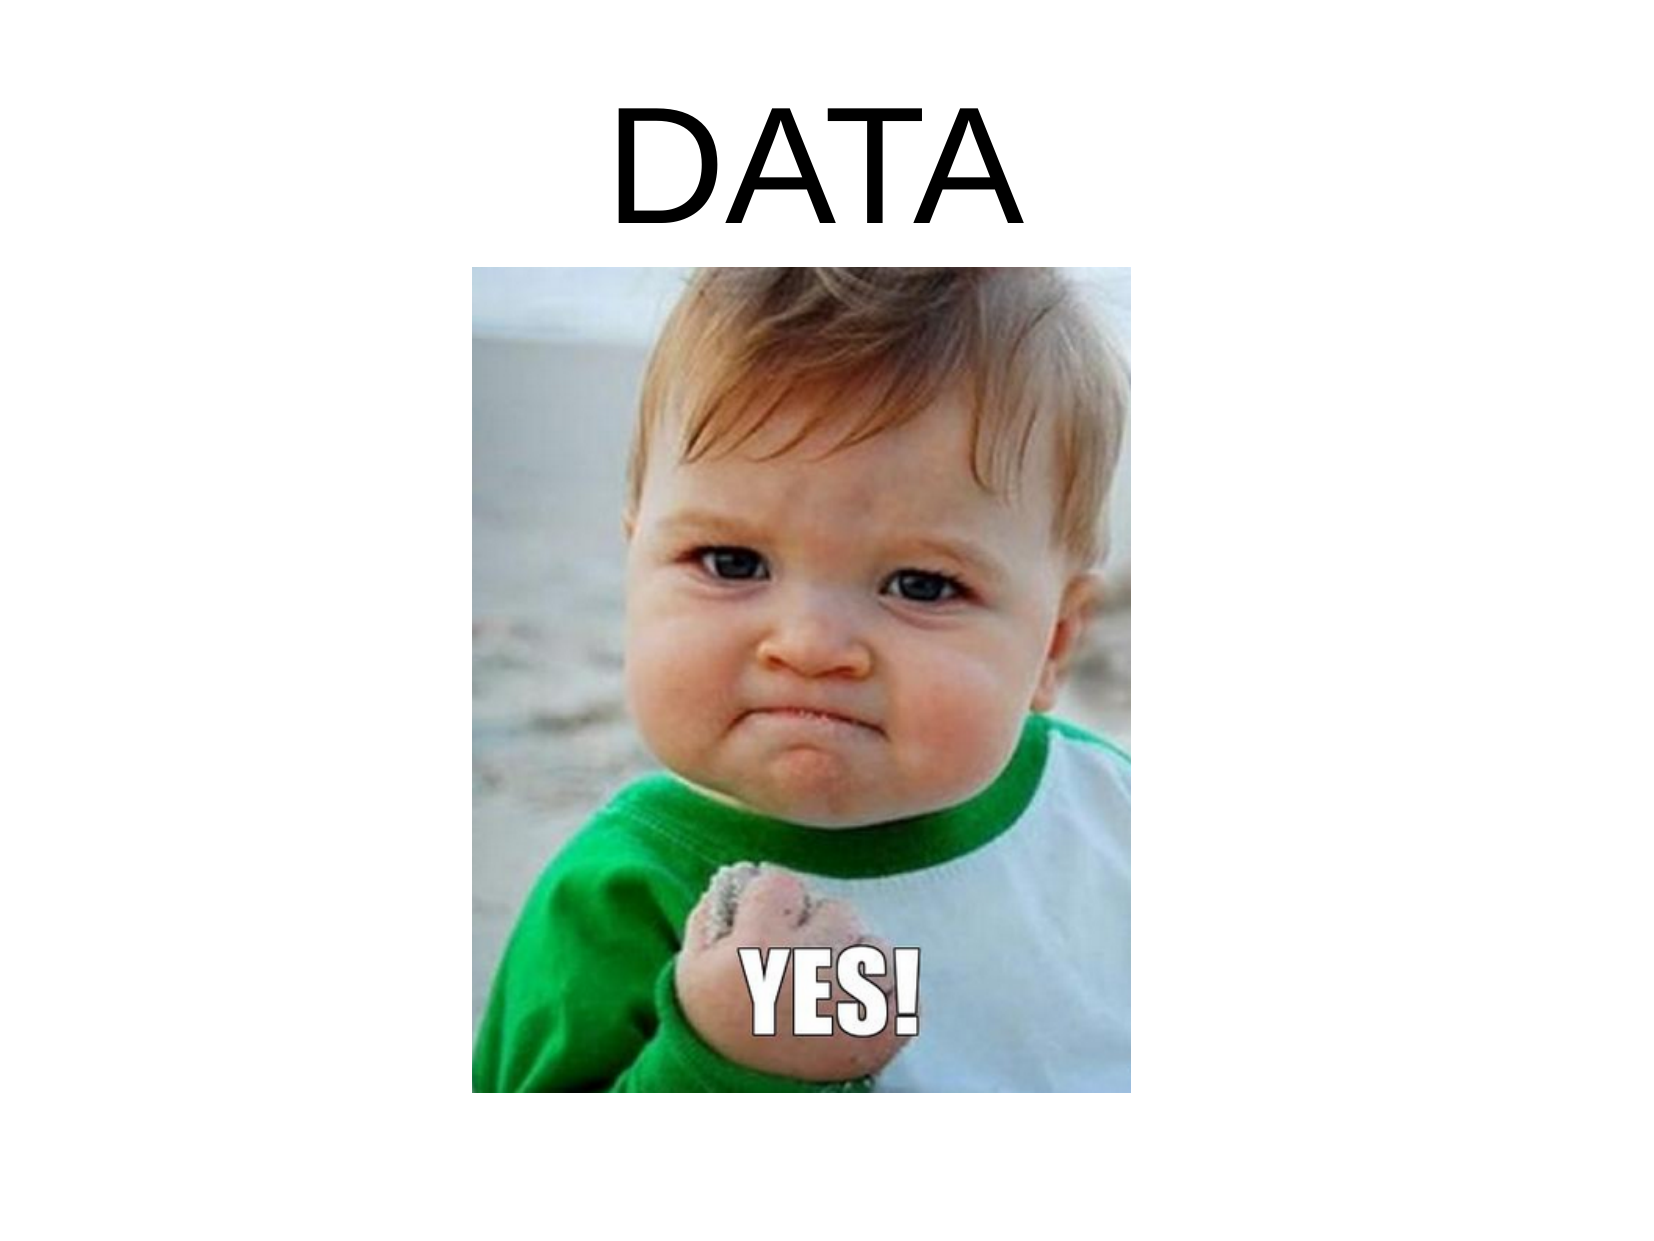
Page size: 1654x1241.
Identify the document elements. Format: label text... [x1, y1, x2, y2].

picture [472, 267, 1131, 1093]
text_box DATA [590, 64, 1241, 266]
